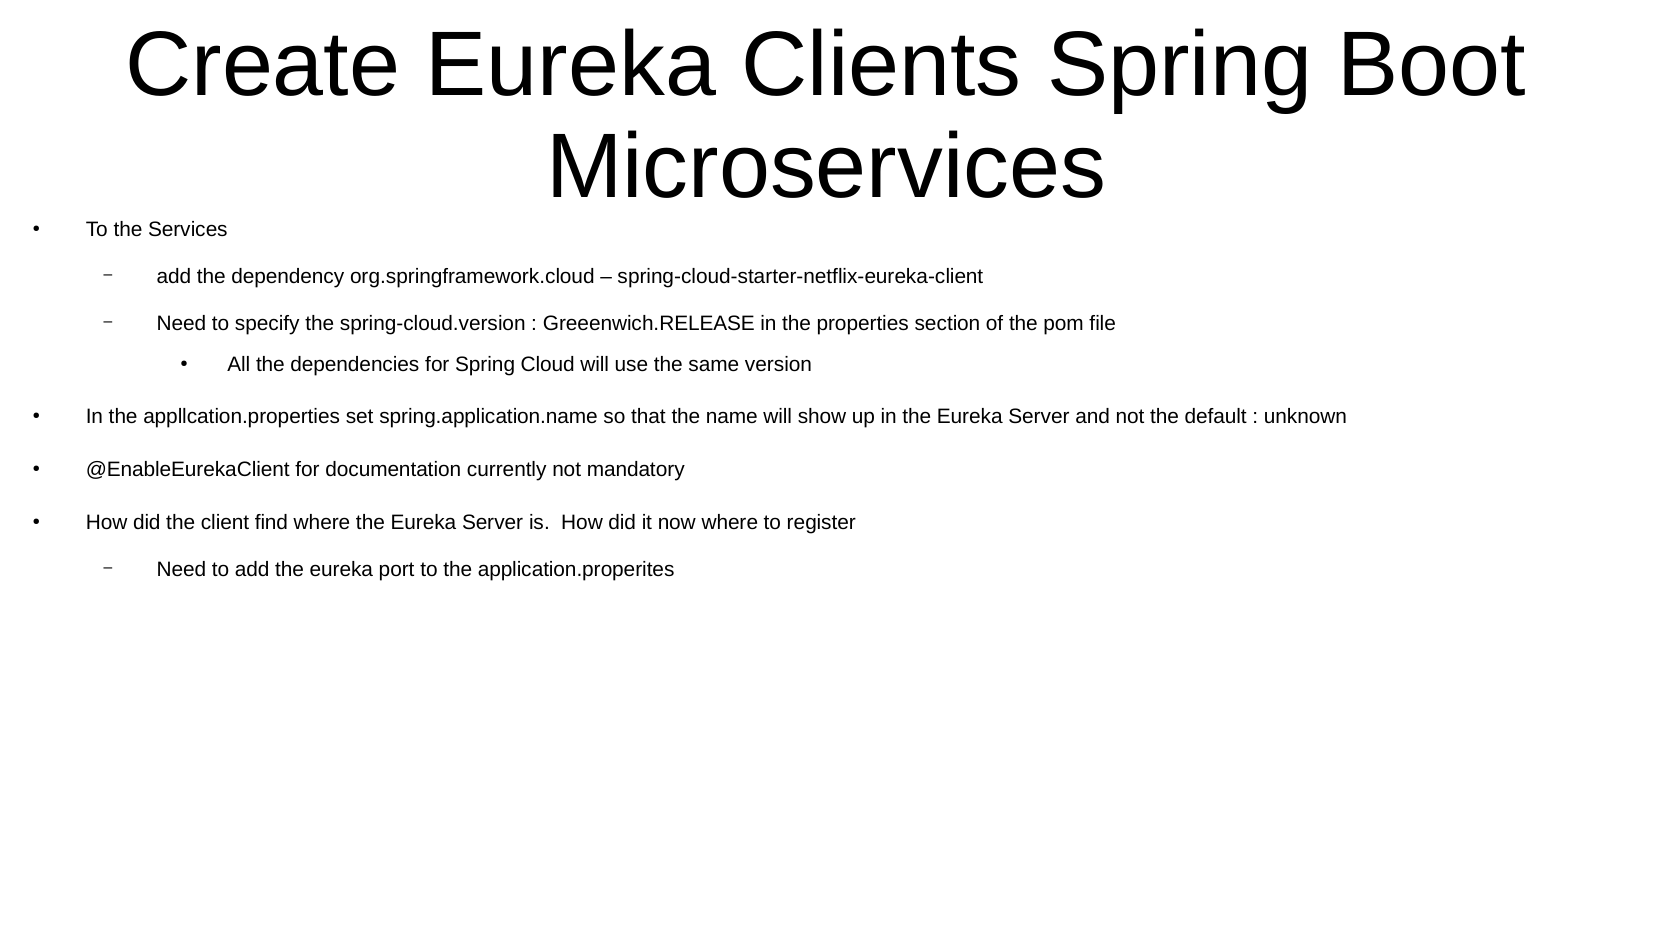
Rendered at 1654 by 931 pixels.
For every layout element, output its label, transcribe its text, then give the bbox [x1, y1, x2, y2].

list To the Services add the dependency org.springframework.cloud – spring-cloud-starter-netflix-eureka-client Need to specify the spring-cloud.version : Greeenwich.RELEASE in the properties section of the pom file All the dependencies for Spring Cloud will use the same version In the appllcation.properties set spring.application.name so that the name will show up in the Eureka Server and not the default : unknown @EnableEurekaClient for documentation currently not mandatory How did the client find where the Eureka Server is. How did it now where to register Need to add the eureka port to the application.properites [15, 217, 1571, 916]
title Create Eureka Clients Spring Boot Microservices [82, 12, 1571, 217]
